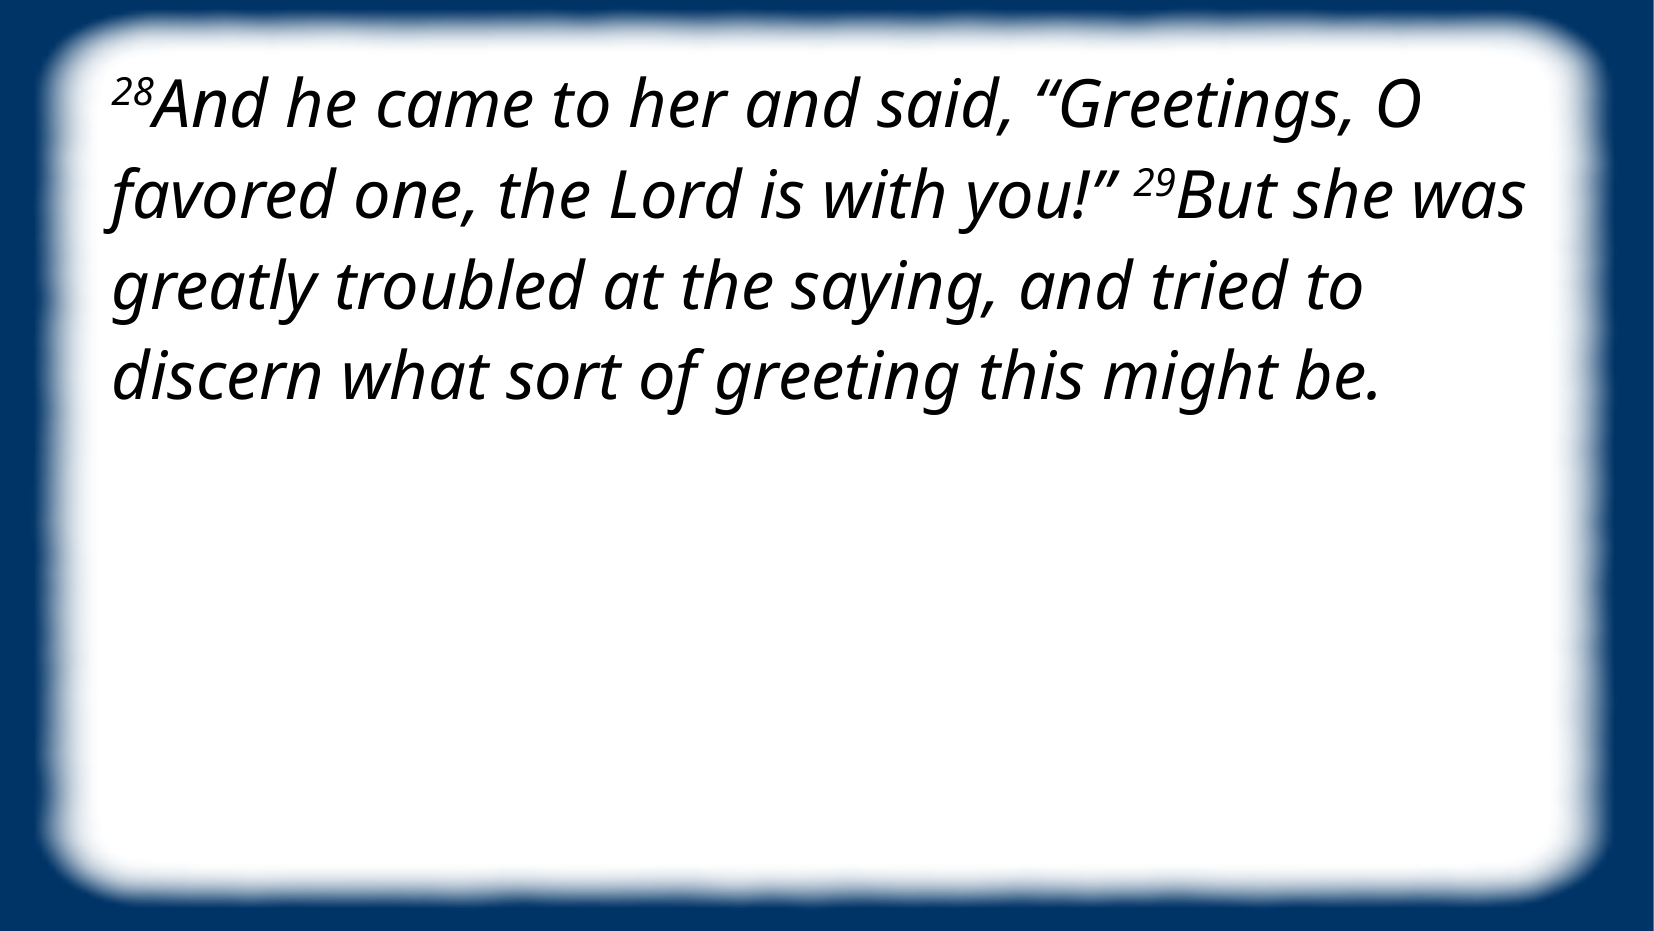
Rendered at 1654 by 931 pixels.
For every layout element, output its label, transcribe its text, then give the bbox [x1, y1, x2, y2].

text_box 28And he came to her and said, “Greetings, O favored one, the Lord is with you!” 29But she was greatly troubled at the saying, and tried to discern what sort of greeting this might be. [96, 48, 1567, 419]
picture [0, 0, 1654, 931]
